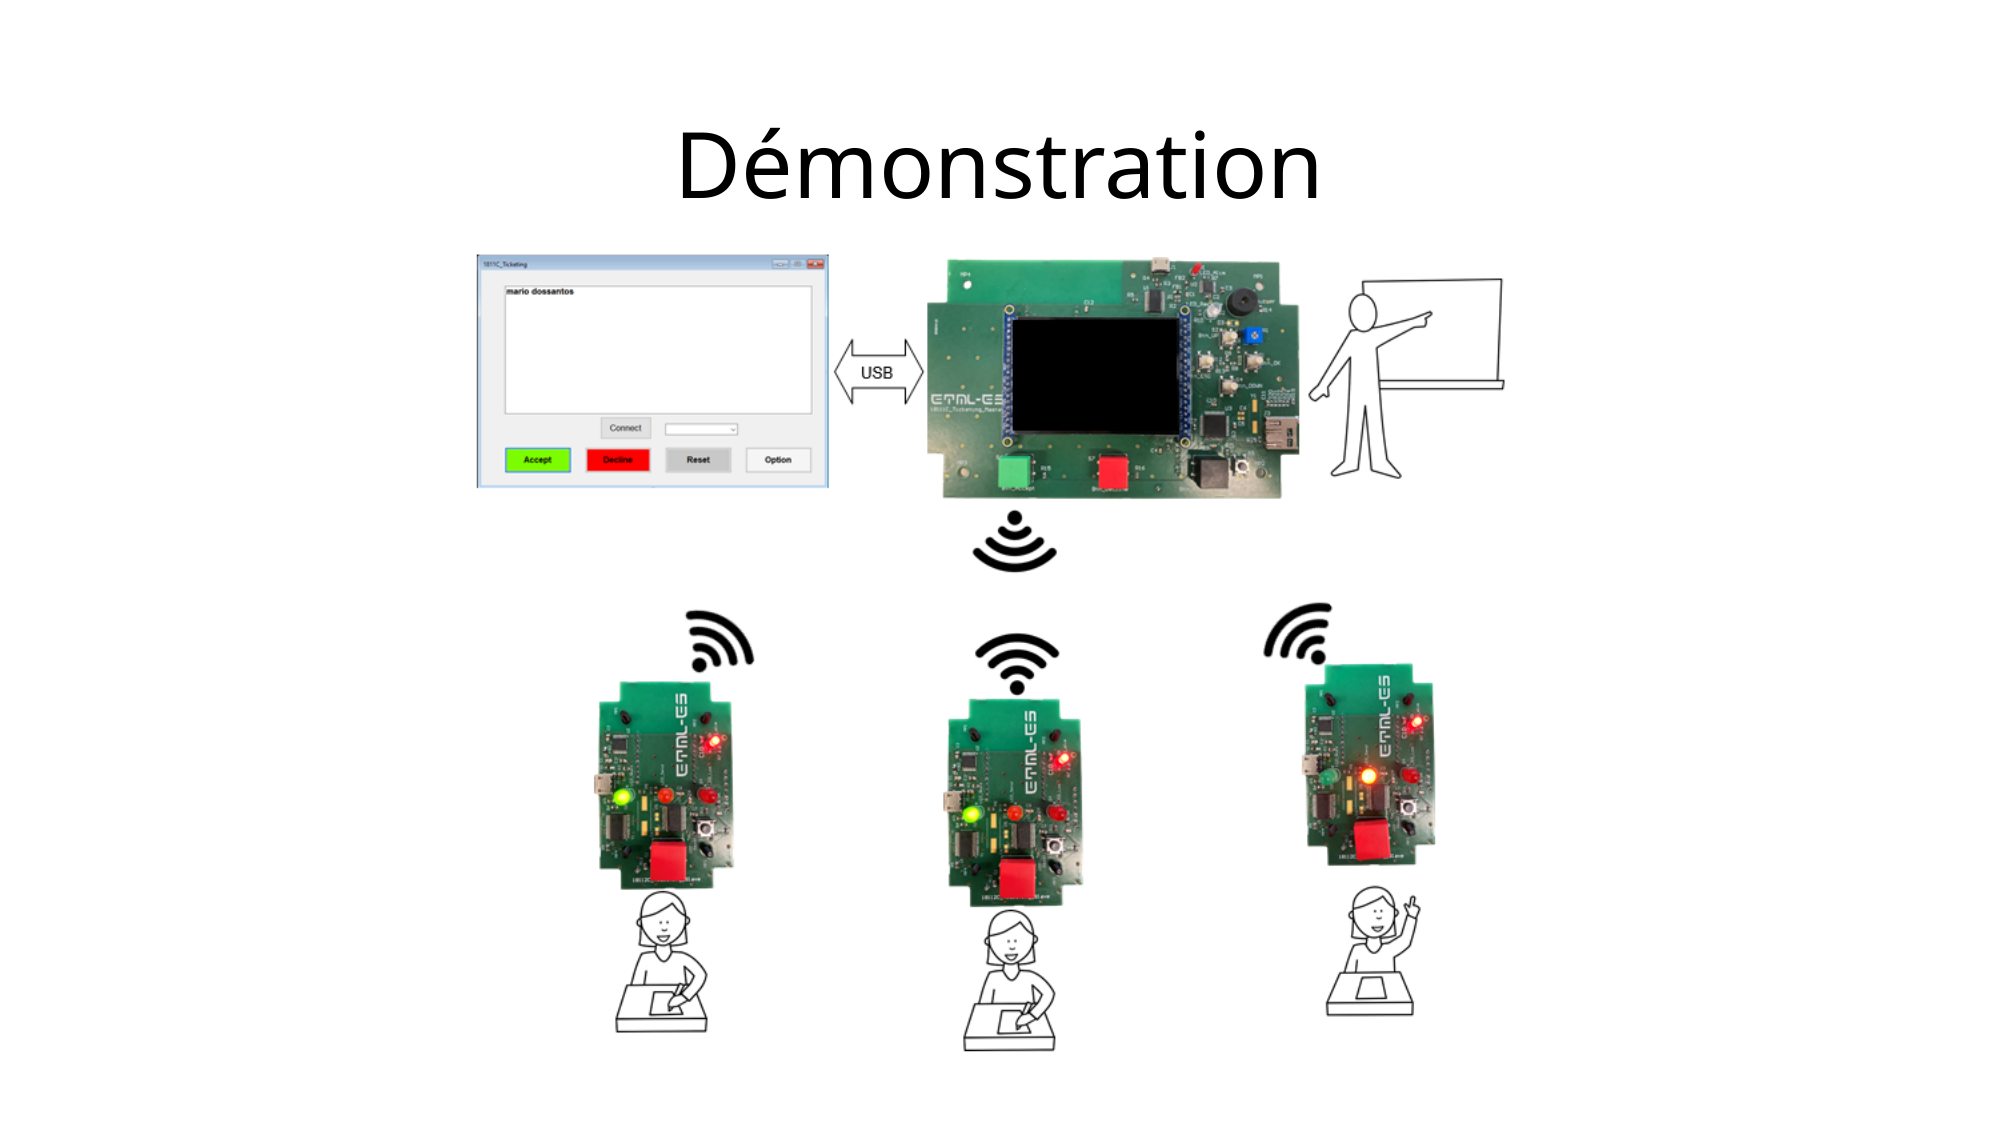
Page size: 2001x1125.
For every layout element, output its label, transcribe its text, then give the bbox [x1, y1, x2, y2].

picture [453, 228, 1518, 1066]
title Démonstration [137, 59, 1863, 278]
